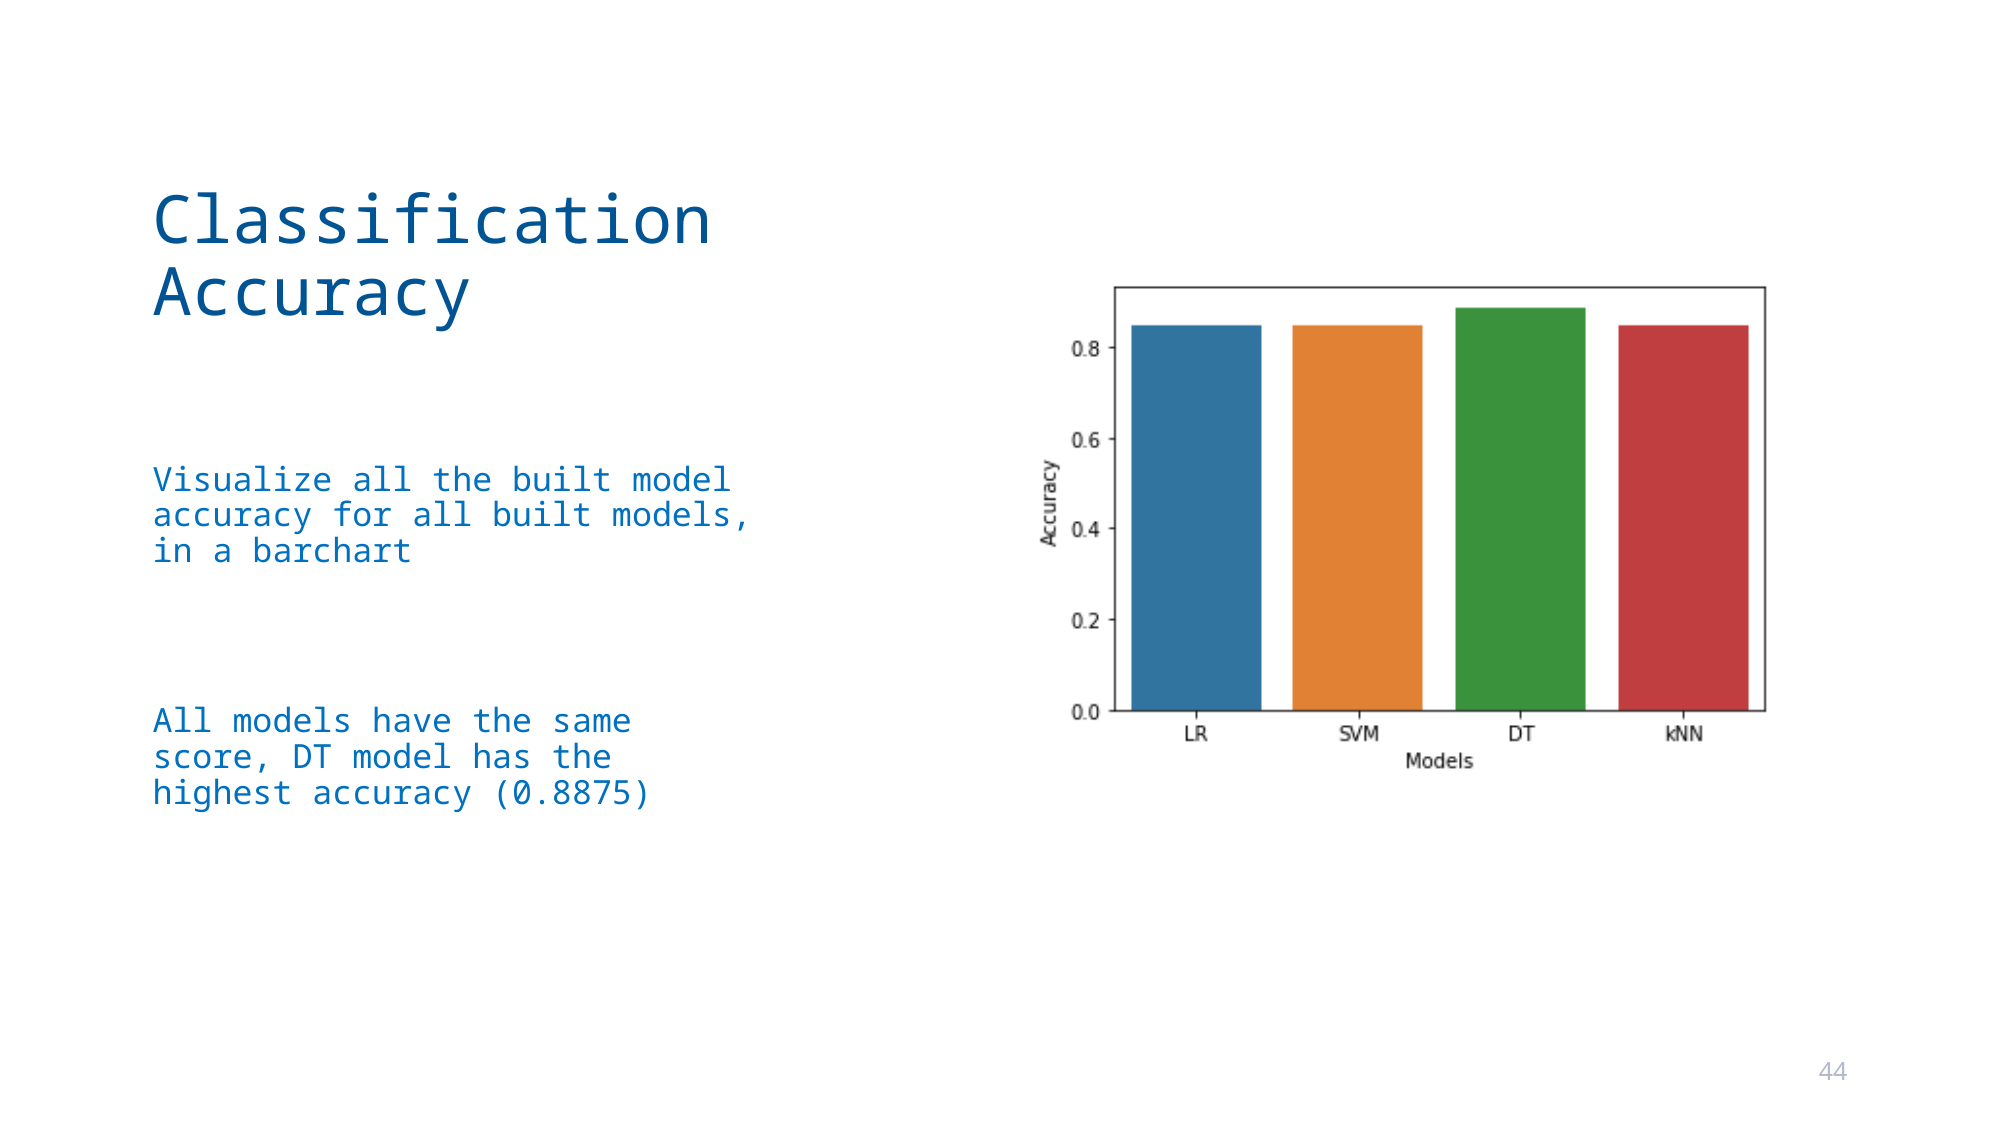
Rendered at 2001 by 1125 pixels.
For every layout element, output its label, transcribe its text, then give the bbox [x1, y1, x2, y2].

slide_number 41 [1412, 1042, 1863, 1103]
list Visualize all the built model accuracy for all built models, in a barchart All models have the same score, DT model has the highest accuracy (0.8875) [137, 337, 783, 963]
picture [1031, 283, 1784, 792]
title Classification Accuracy [137, 75, 783, 337]
